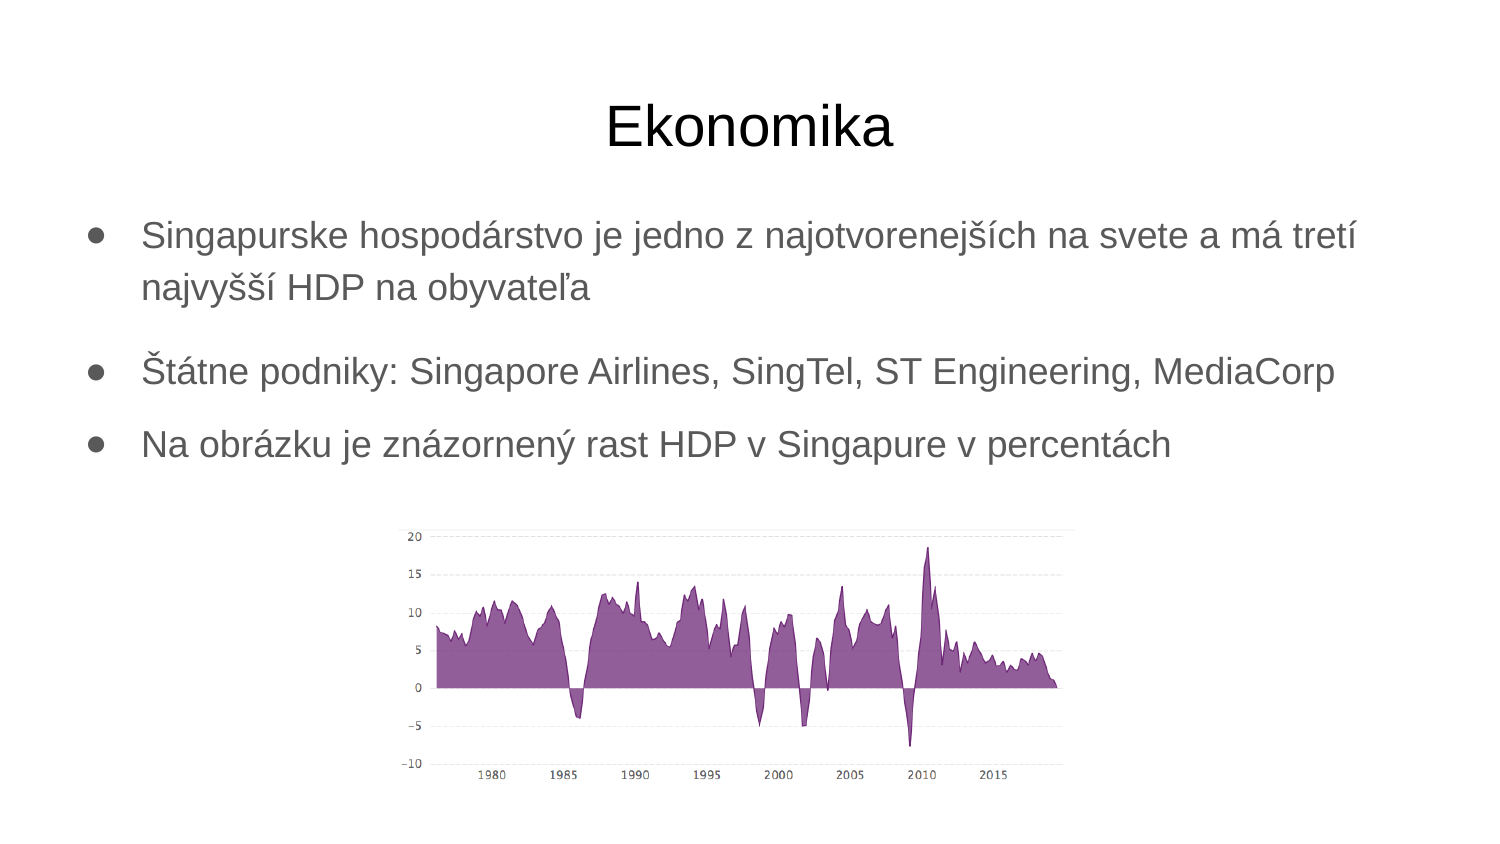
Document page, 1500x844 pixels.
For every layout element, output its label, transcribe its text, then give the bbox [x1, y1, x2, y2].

list Singapurske hospodárstvo je jedno z najotvorenejších na svete a má tretí najvyšší HDP na obyvateľa Štátne podniky: Singapore Airlines, SingTel, ST Engineering, MediaCorp Na obrázku je znázornený rast HDP v Singapure v percentách [51, 189, 1449, 750]
picture [398, 529, 1075, 783]
title Ekonomika [51, 72, 1449, 167]
